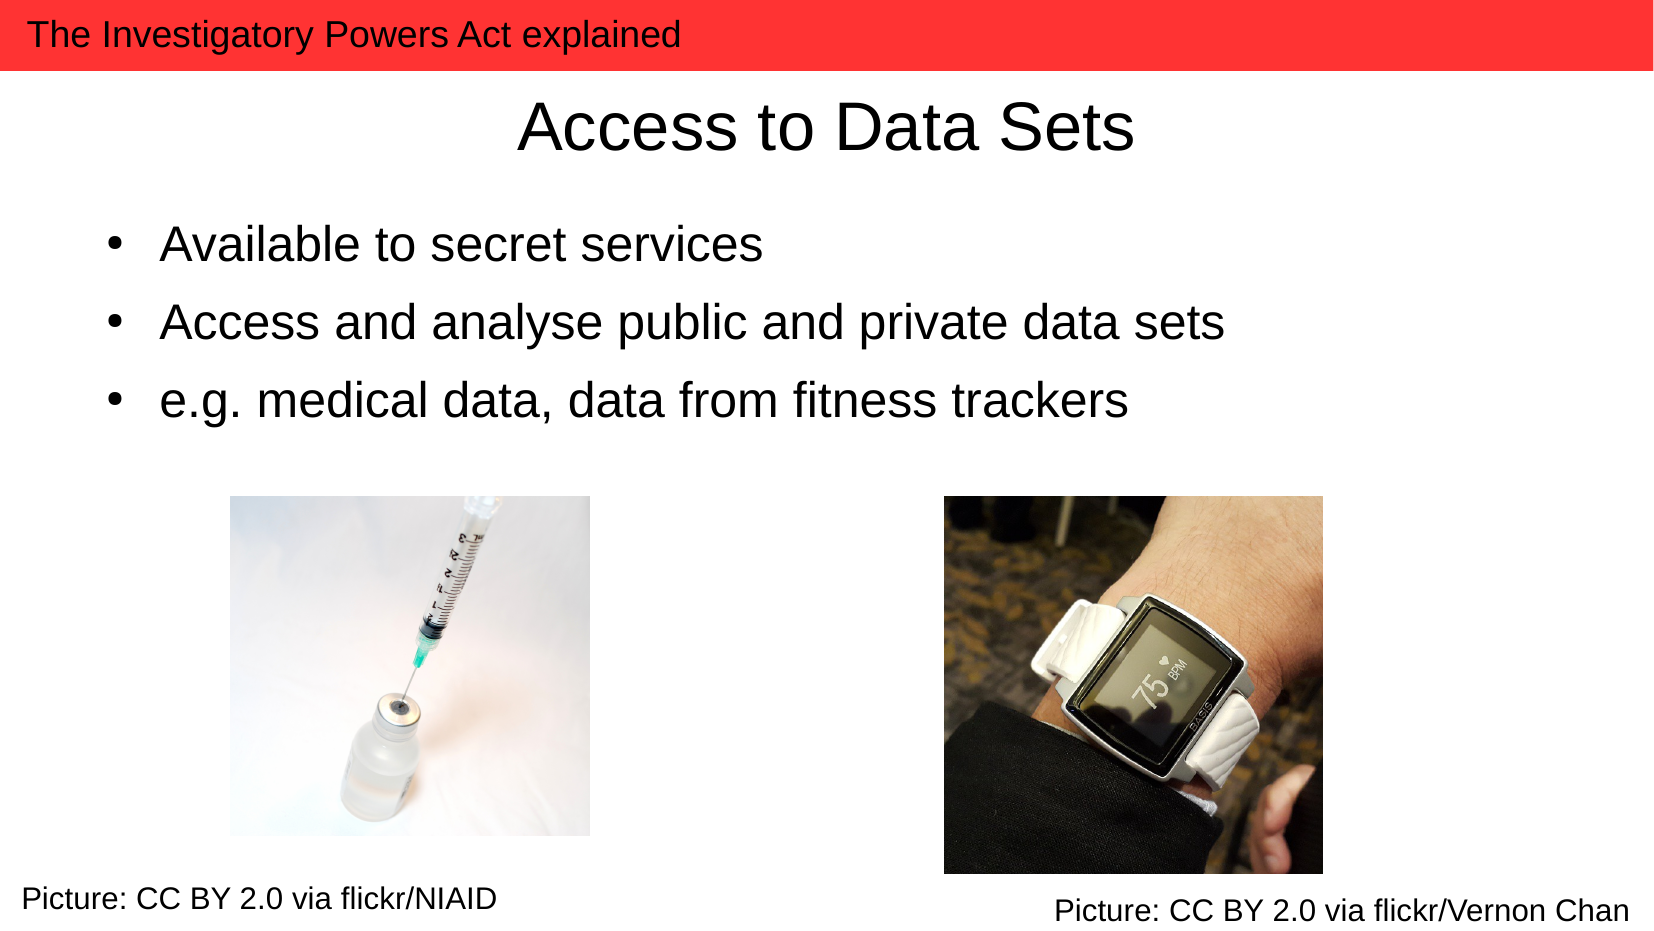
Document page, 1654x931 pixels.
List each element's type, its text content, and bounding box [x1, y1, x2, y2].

text_box Picture: CC BY 2.0 via flickr/NIAID [6, 874, 520, 931]
list Available to secret services Access and analyse public and private data sets e.g. medical data, data from fitness trackers [88, 216, 1512, 815]
text_box The Investigatory Powers Act explained [11, 5, 886, 63]
picture [230, 496, 590, 836]
text_box [0, 0, 1654, 71]
text_box Picture: CC BY 2.0 via flickr/Vernon Chan [1039, 885, 1654, 931]
title Access to Data Sets [82, 71, 1571, 205]
picture [944, 496, 1323, 875]
